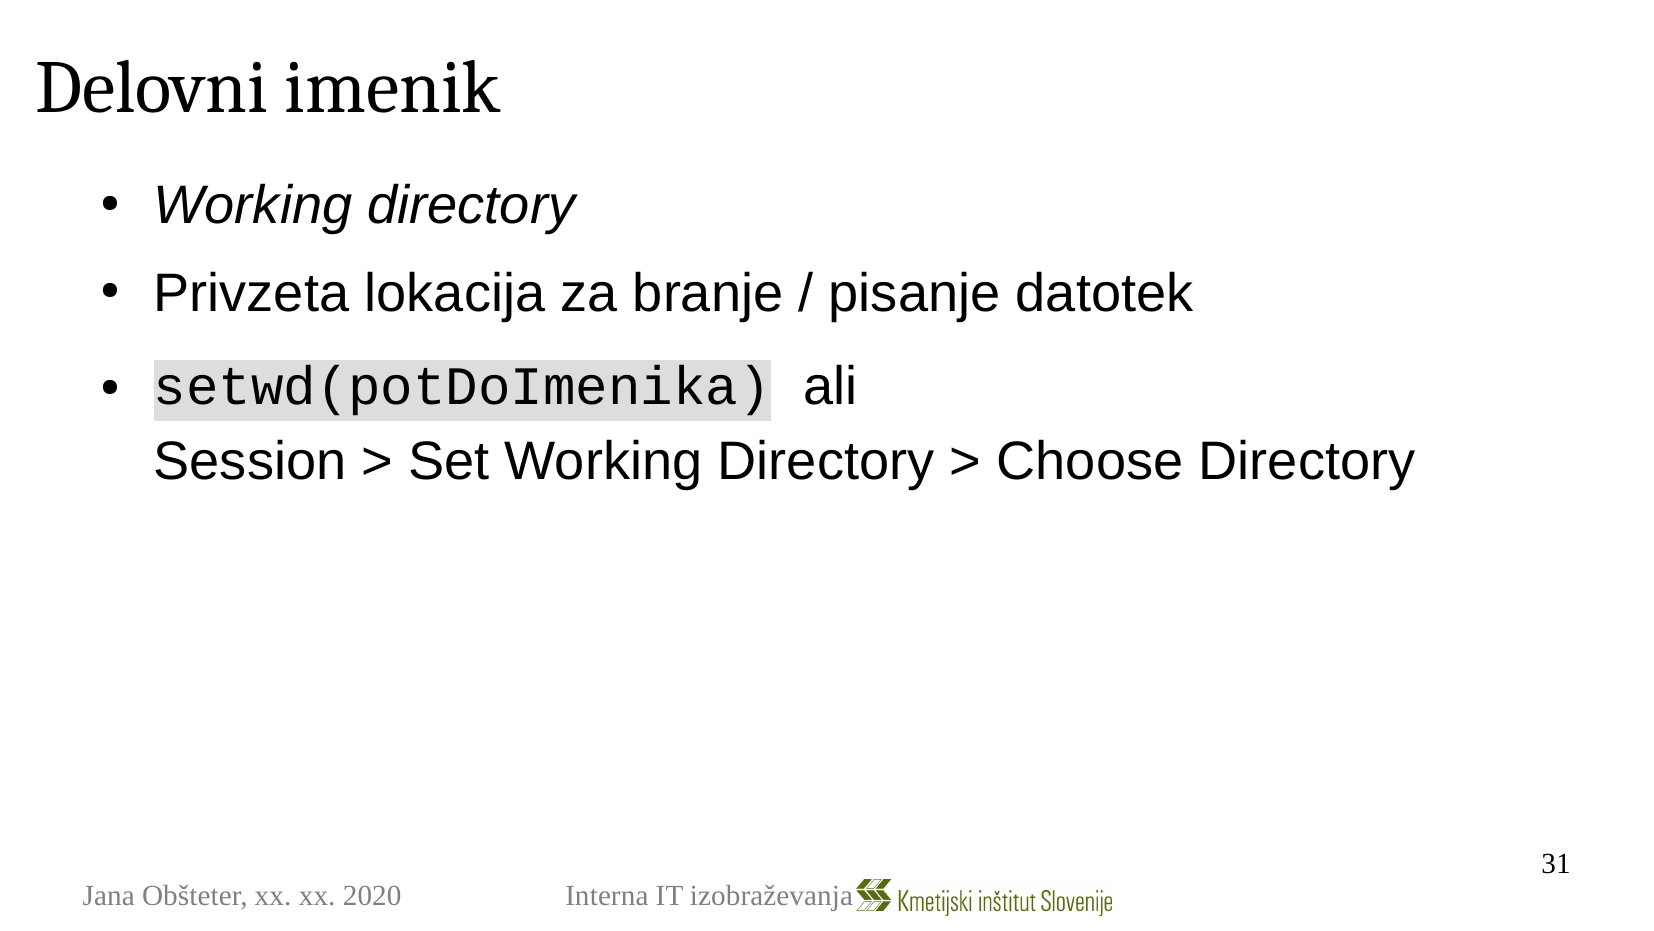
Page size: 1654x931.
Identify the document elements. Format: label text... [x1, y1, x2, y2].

list Working directory Privzeta lokacija za branje / pisanje datotek setwd(potDoImenika) ali Session > Set Working Directory > Choose Directory [82, 165, 1571, 769]
picture [856, 879, 1112, 916]
title Delovni imenik [35, 21, 1524, 154]
